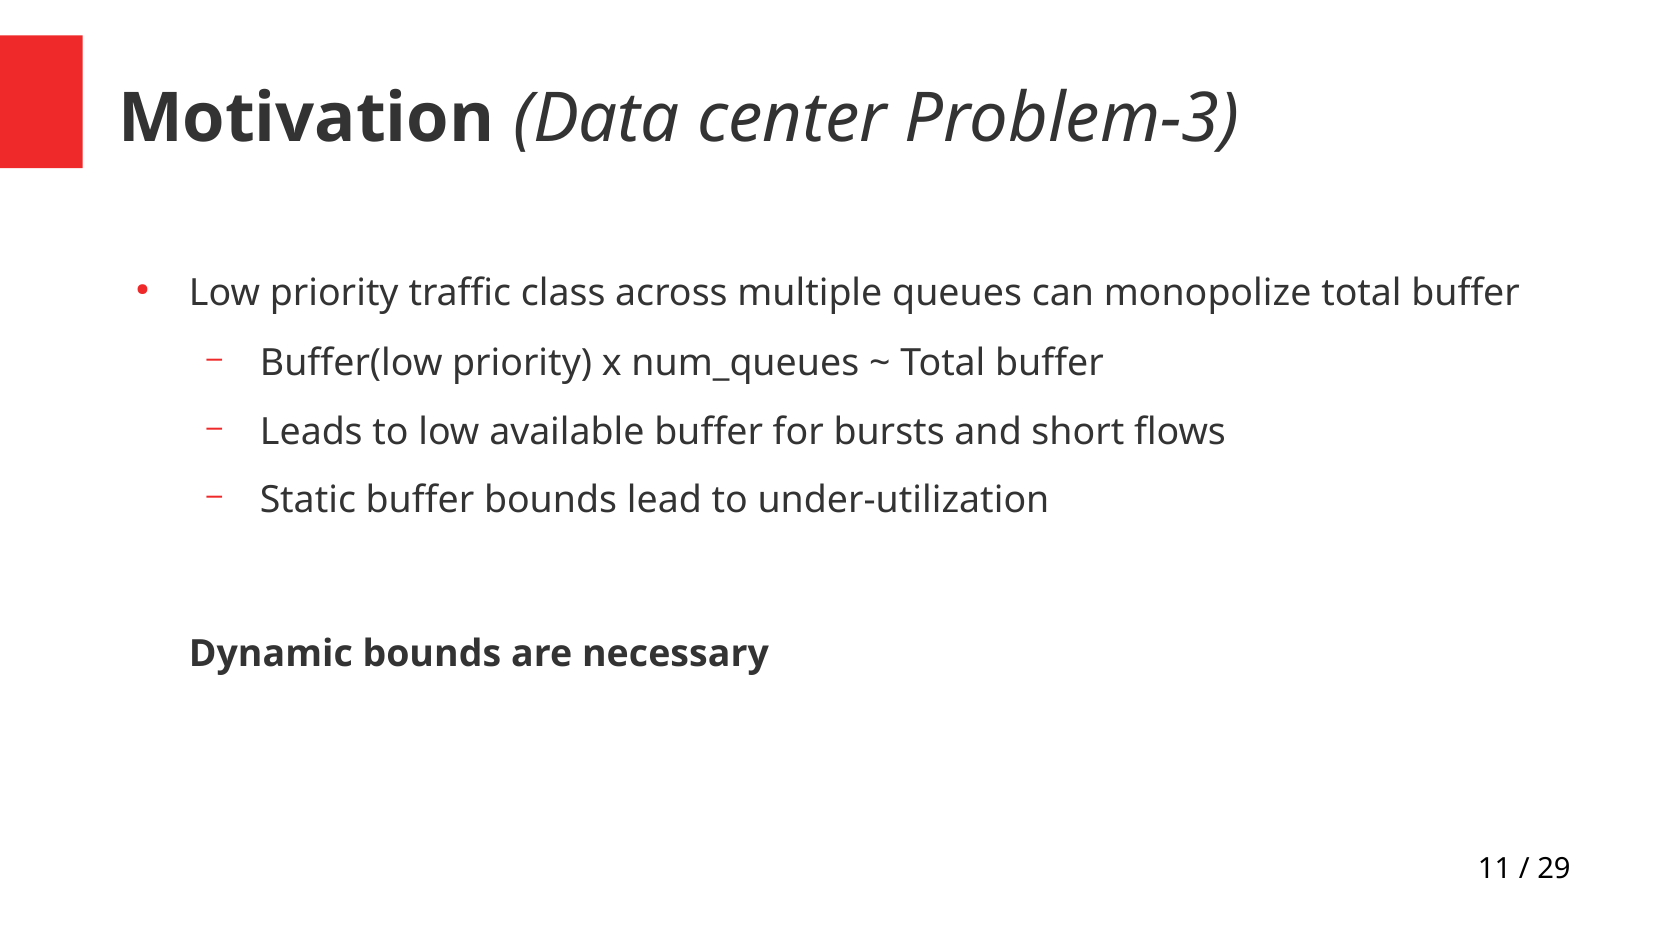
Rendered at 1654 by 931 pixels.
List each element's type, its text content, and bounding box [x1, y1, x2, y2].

title Motivation (Data center Problem-3) [118, 36, 1571, 193]
list Dynamic bounds are necessary [118, 626, 1536, 815]
list Low priority traffic class across multiple queues can monopolize total buffer Buffer(low priority) x num_queues ~ Total buffer Leads to low available buffer for bursts and short flows Static buffer bounds lead to under-utilization [118, 265, 1536, 626]
